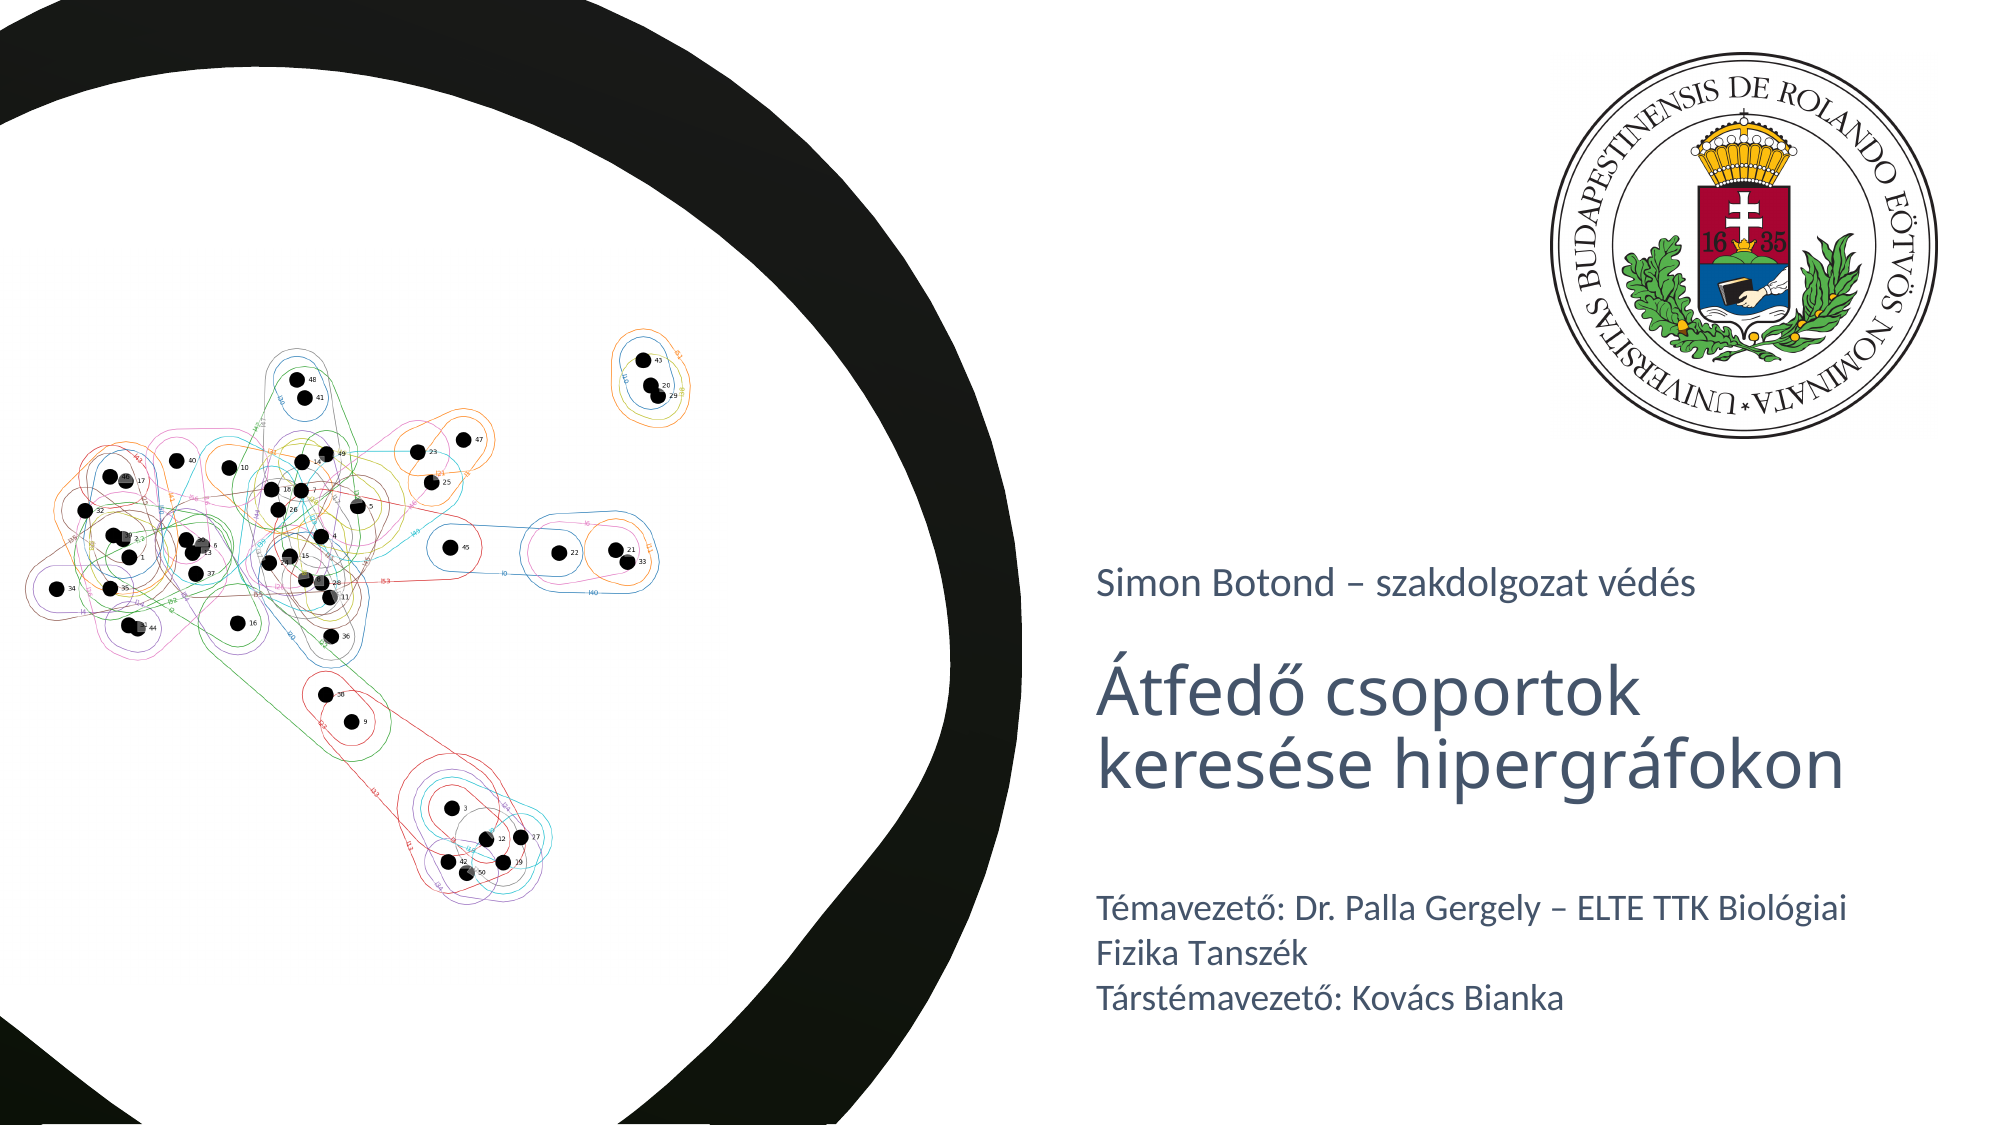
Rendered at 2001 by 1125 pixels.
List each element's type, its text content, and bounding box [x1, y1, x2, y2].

subtitle Simon Botond – szakdolgozat védés [1081, 475, 1870, 614]
text_box [0, 0, 2000, 1125]
title Átfedő csoportok keresése hipergráfokon [1081, 649, 1870, 863]
text_box Témavezető: Dr. Palla Gergely – ELTE TTK Biológiai Fizika Tanszék Társtémavezető: Kovács Bianka [1081, 875, 1870, 1073]
picture [1550, 52, 1938, 439]
picture [0, 248, 728, 985]
